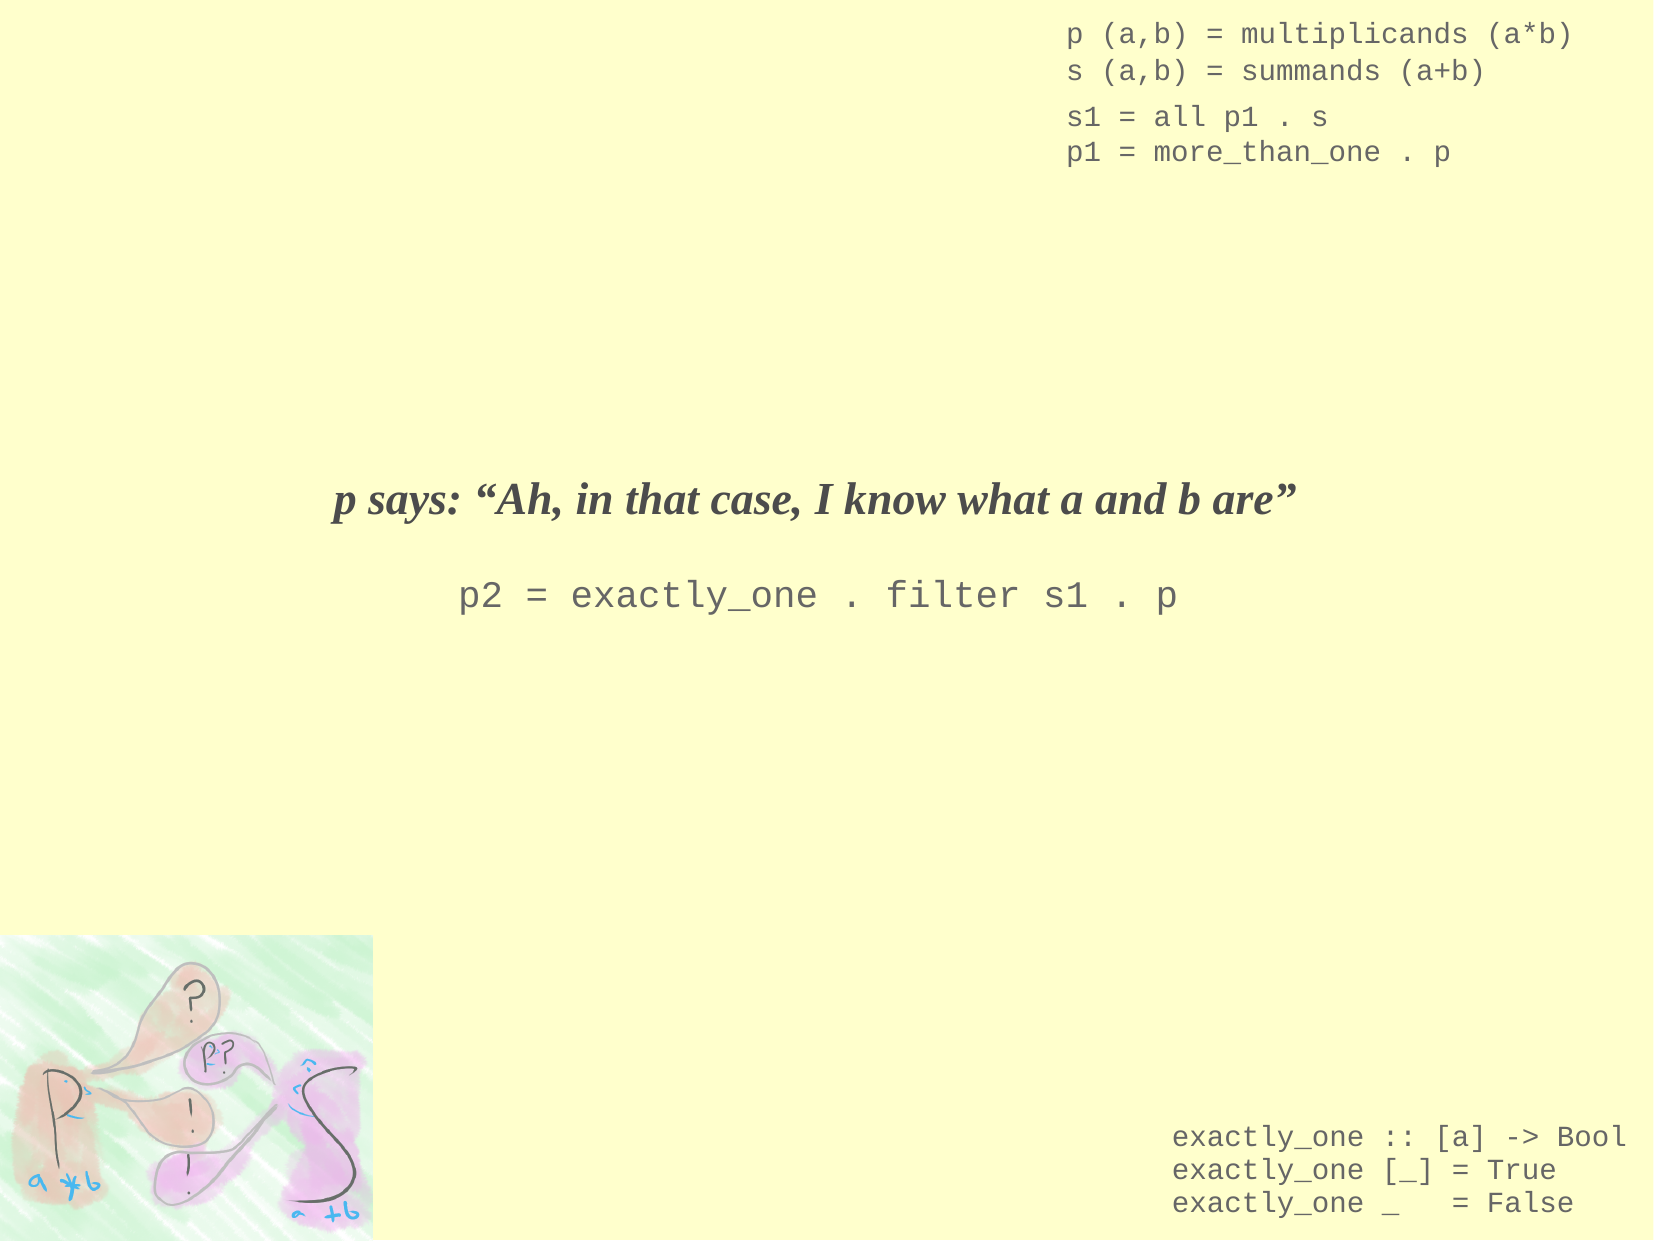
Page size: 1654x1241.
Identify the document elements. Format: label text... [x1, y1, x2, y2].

text_box p says: “Ah, in that case, I know what a and b are” [318, 465, 1313, 532]
text_box p (a,b) = multiplicands (a*b) [1051, 12, 1589, 60]
picture [0, 935, 373, 1241]
text_box exactly_one :: [a] -> Bool exactly_one [_] = True exactly_one _ = False [1157, 1114, 1642, 1229]
text_box p2 = exactly_one . filter s1 . p [443, 568, 1193, 627]
text_box p1 = more_than_one . p [1051, 129, 1466, 178]
text_box s (a,b) = summands (a+b) [1051, 60, 1501, 97]
text_box s1 = all p1 . s [1051, 97, 1344, 143]
